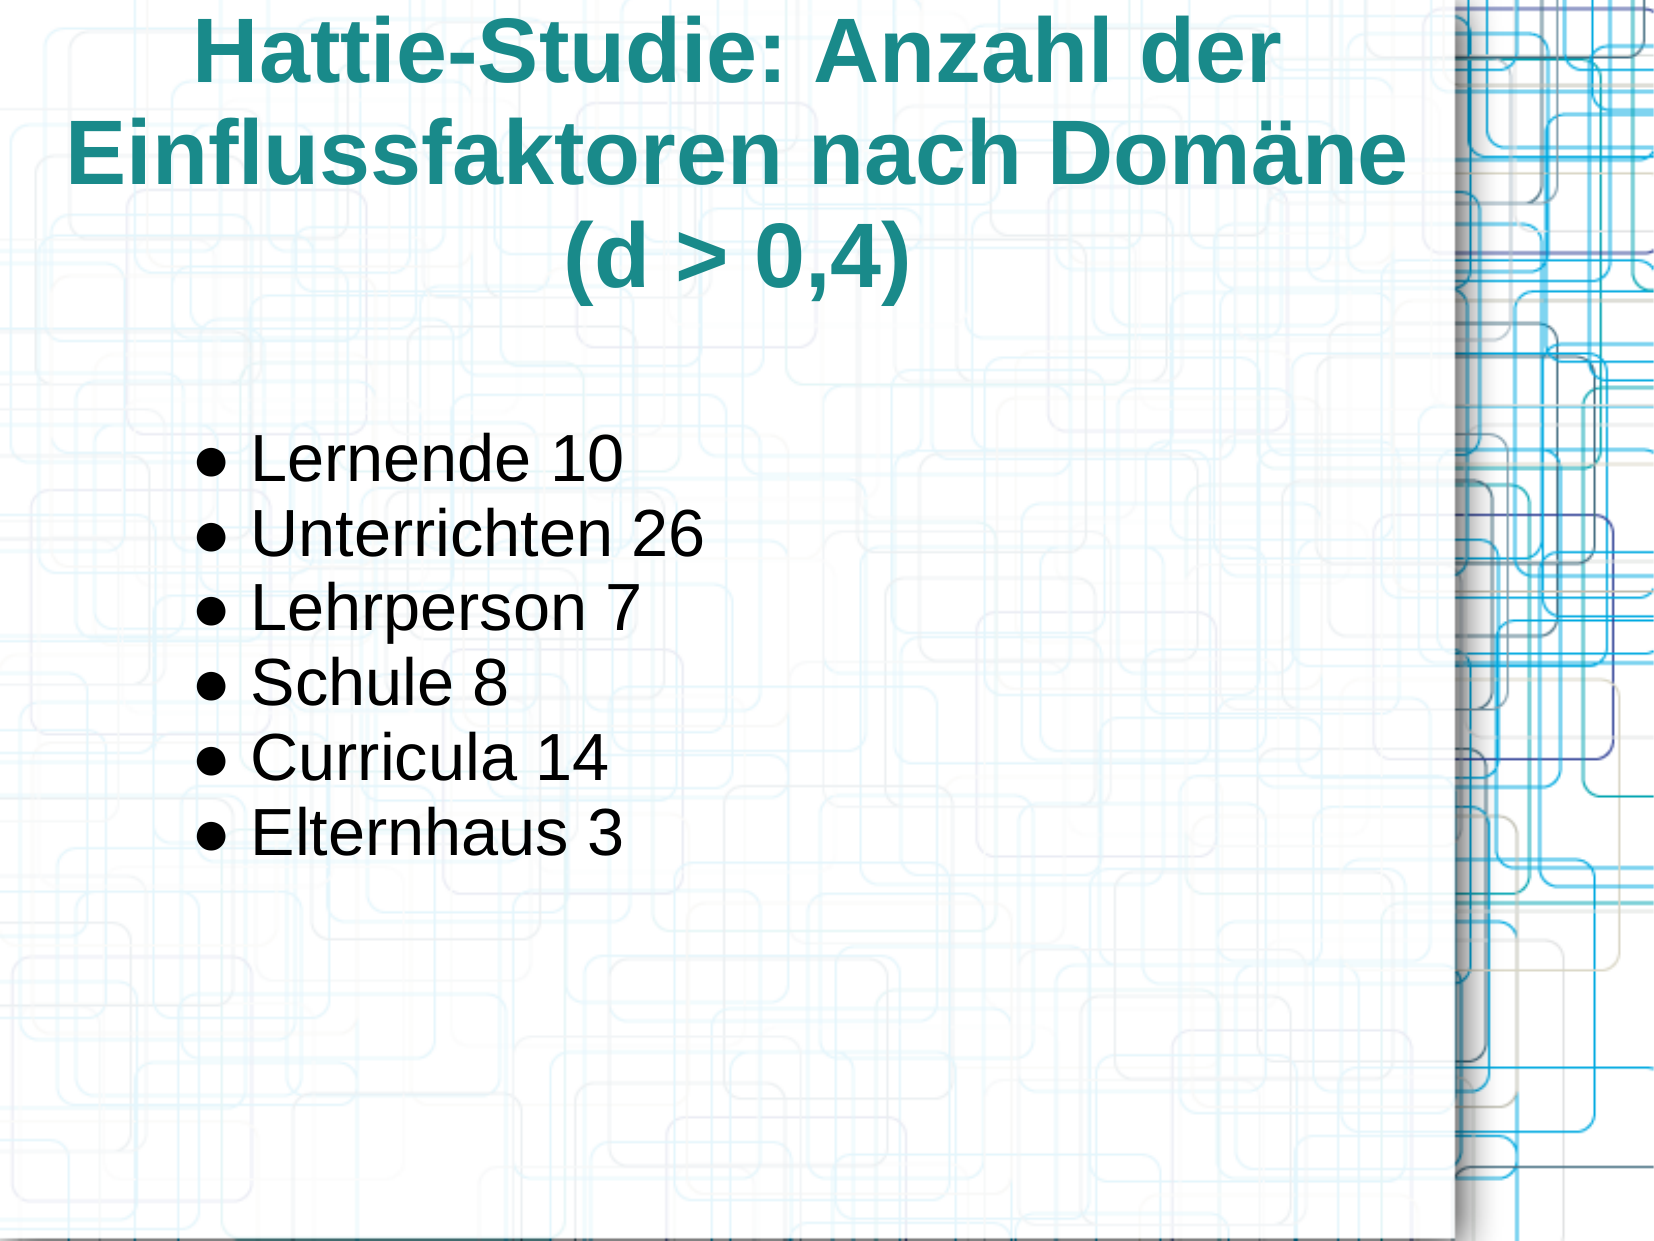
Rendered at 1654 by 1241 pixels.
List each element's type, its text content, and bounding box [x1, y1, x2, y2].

picture [0, 0, 1654, 1241]
text_box [146, 590, 1241, 1026]
text_box ● Lernende 10 ● Unterrichten 26 ● Lehrperson 7 ● Schule 8 ● Curricula 14 ● Elternhaus 3 [177, 413, 1271, 1025]
title Hattie-Studie: Anzahl der Einflussfaktoren nach Domäne (d > 0,4) [59, 0, 1418, 307]
